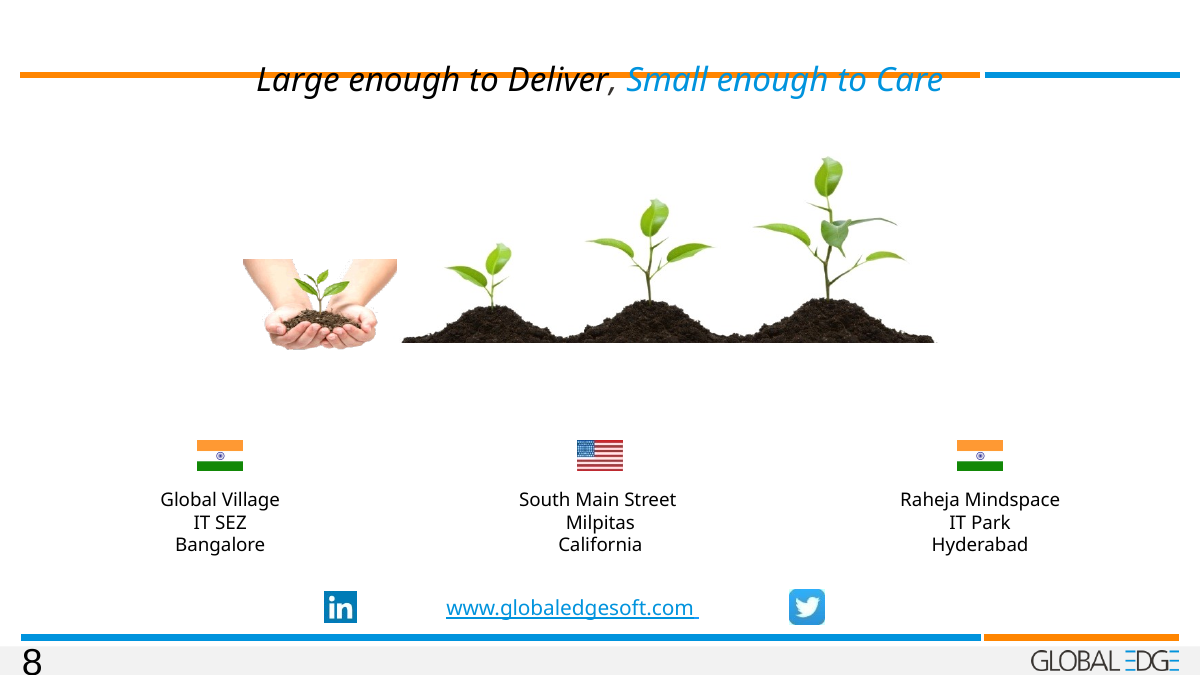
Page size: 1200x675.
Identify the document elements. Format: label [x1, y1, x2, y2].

picture [957, 440, 1003, 471]
picture [337, 603, 353, 619]
picture [1031, 650, 1179, 671]
picture [243, 117, 957, 350]
picture [197, 440, 243, 471]
picture [789, 589, 825, 625]
picture [577, 440, 623, 471]
picture [329, 596, 334, 619]
